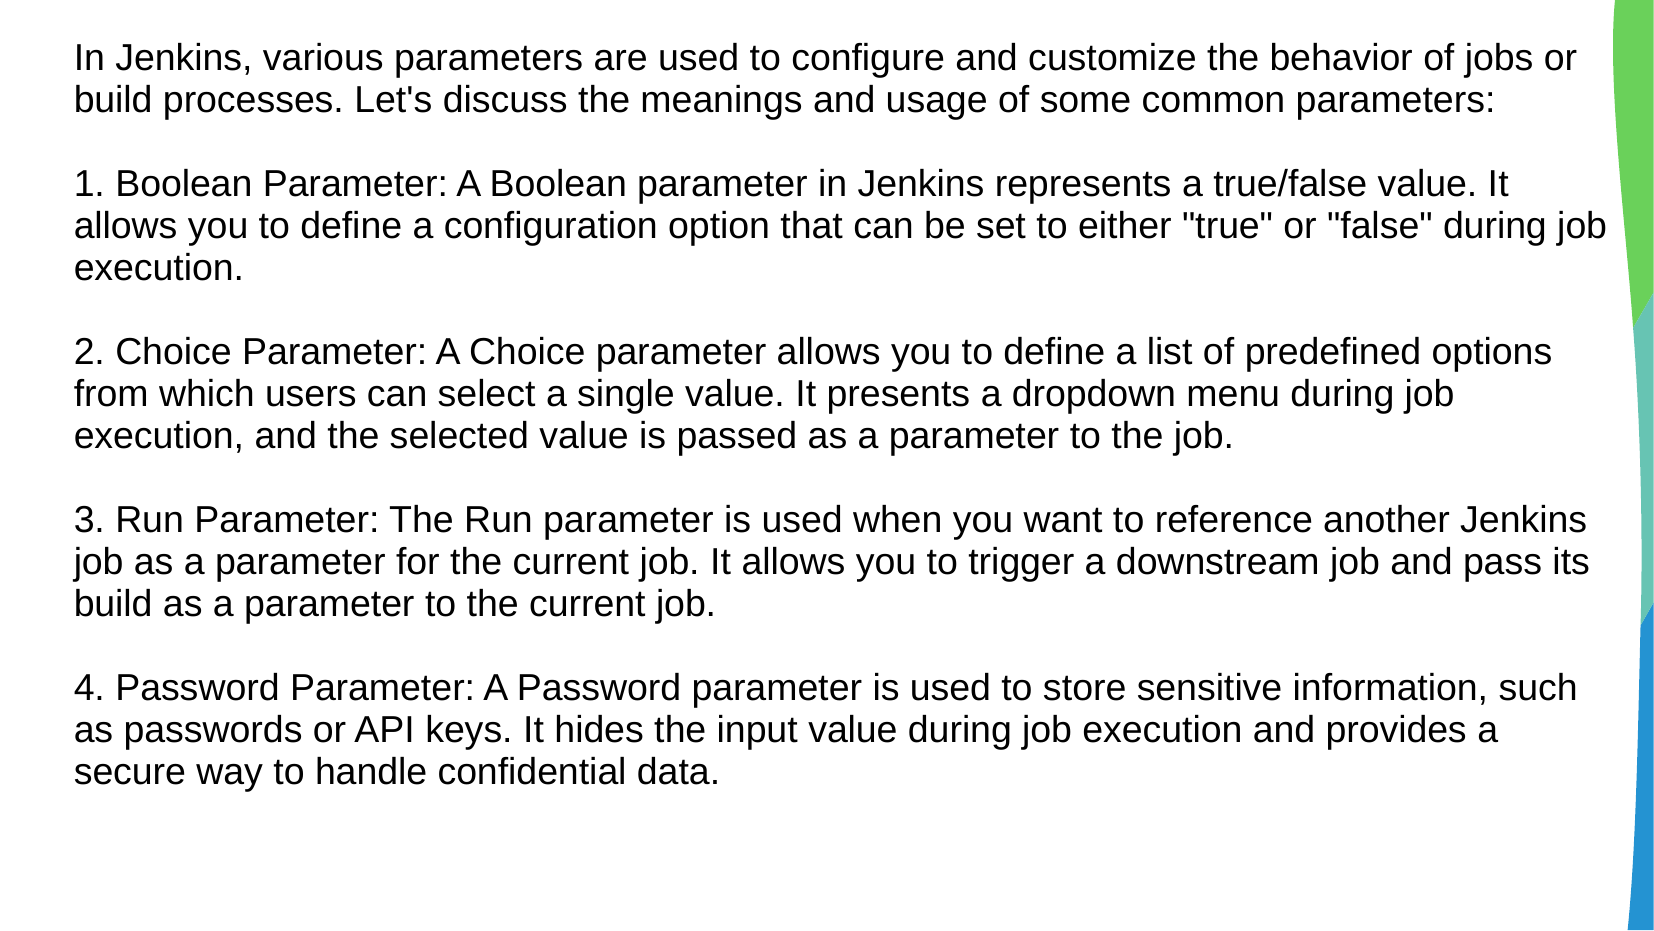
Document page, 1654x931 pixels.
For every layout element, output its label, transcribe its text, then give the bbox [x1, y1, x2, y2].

text_box In Jenkins, various parameters are used to configure and customize the behavior of jobs or build processes. Let's discuss the meanings and usage of some common parameters: 1. Boolean Parameter: A Boolean parameter in Jenkins represents a true/false value. It allows you to define a configuration option that can be set to either "true" or "false" during job execution. 2. Choice Parameter: A Choice parameter allows you to define a list of predefined options from which users can select a single value. It presents a dropdown menu during job execution, and the selected value is passed as a parameter to the job. 3. Run Parameter: The Run parameter is used when you want to reference another Jenkins job as a parameter for the current job. It allows you to trigger a downstream job and pass its build as a parameter to the current job. 4. Password Parameter: A Password parameter is used to store sensitive information, such as passwords or API keys. It hides the input value during job execution and provides a secure way to handle confidential data. [58, 29, 1625, 885]
